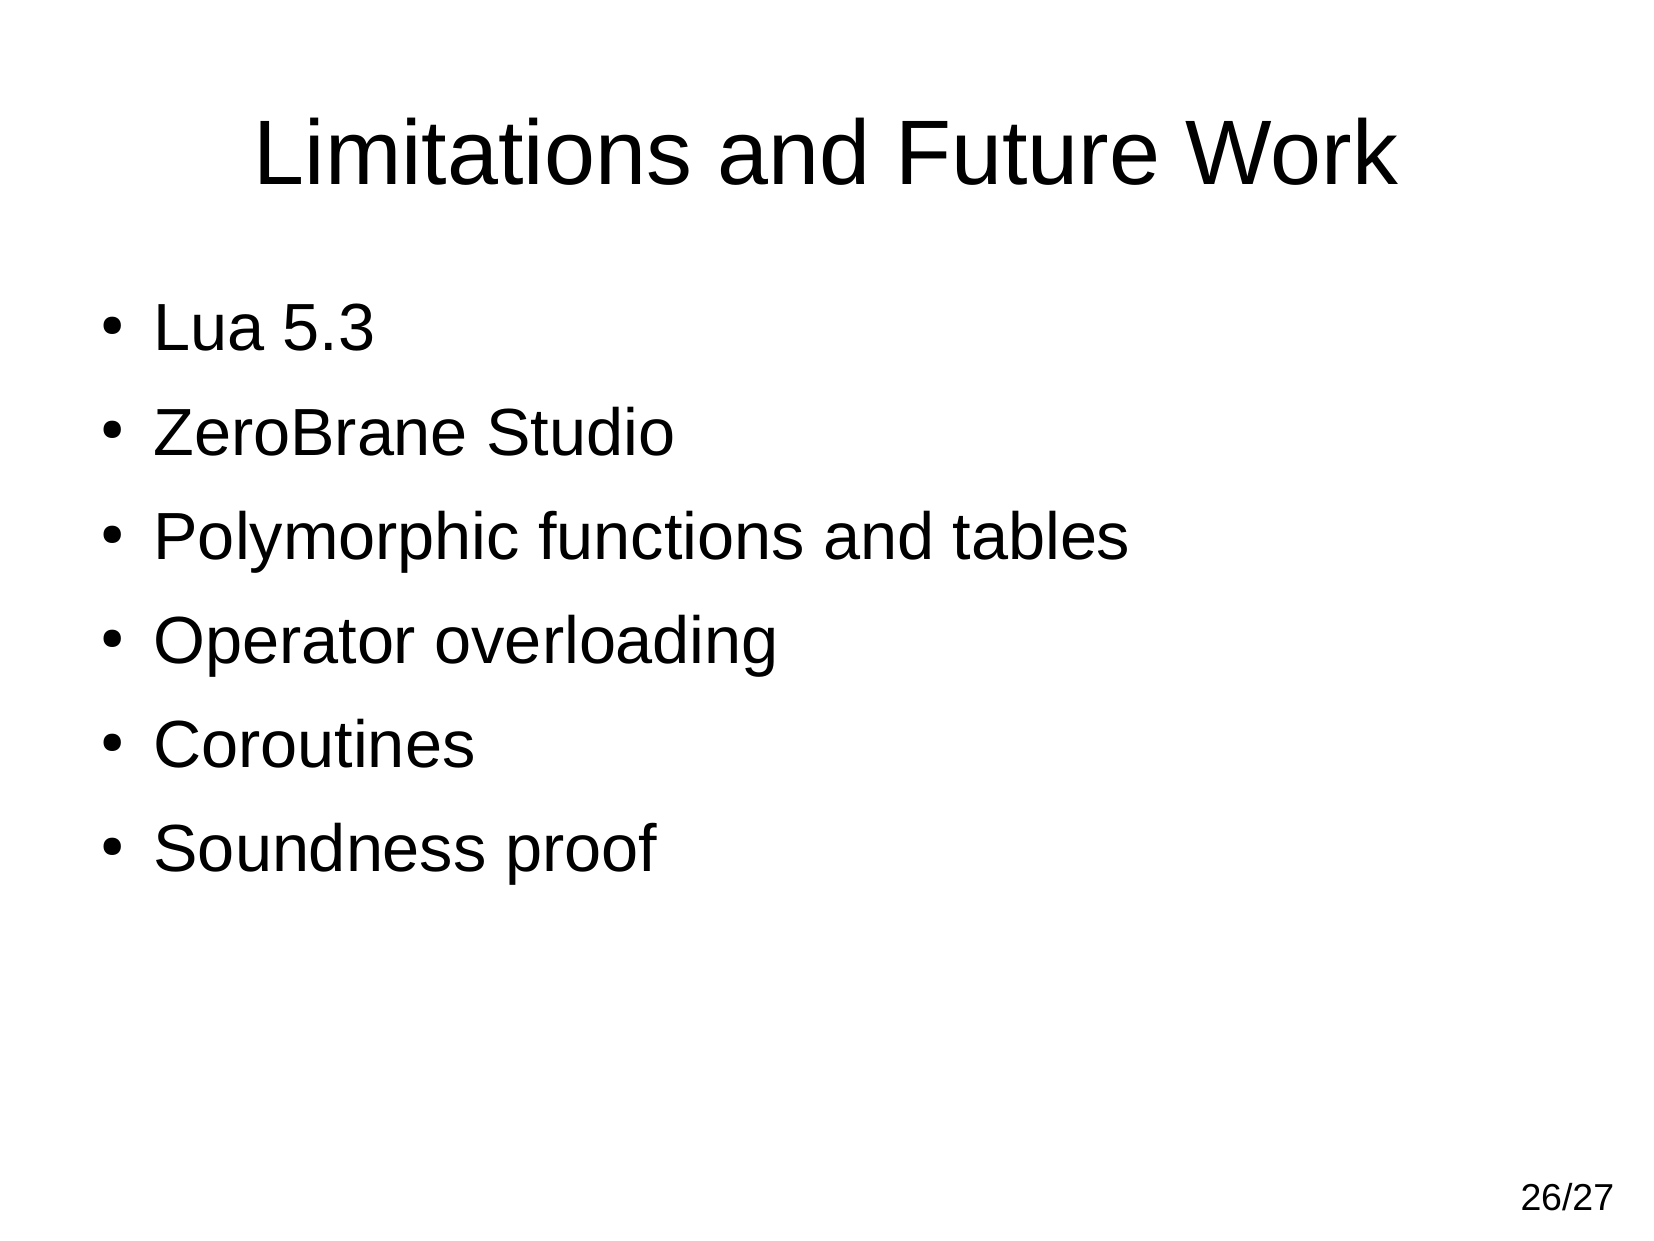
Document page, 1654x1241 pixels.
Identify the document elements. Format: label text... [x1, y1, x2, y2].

list Lua 5.3 ZeroBrane Studio Polymorphic functions and tables Operator overloading Coroutines Soundness proof [82, 290, 1571, 1111]
text_box 26/27 [1495, 1168, 1630, 1239]
title Limitations and Future Work [82, 49, 1571, 257]
